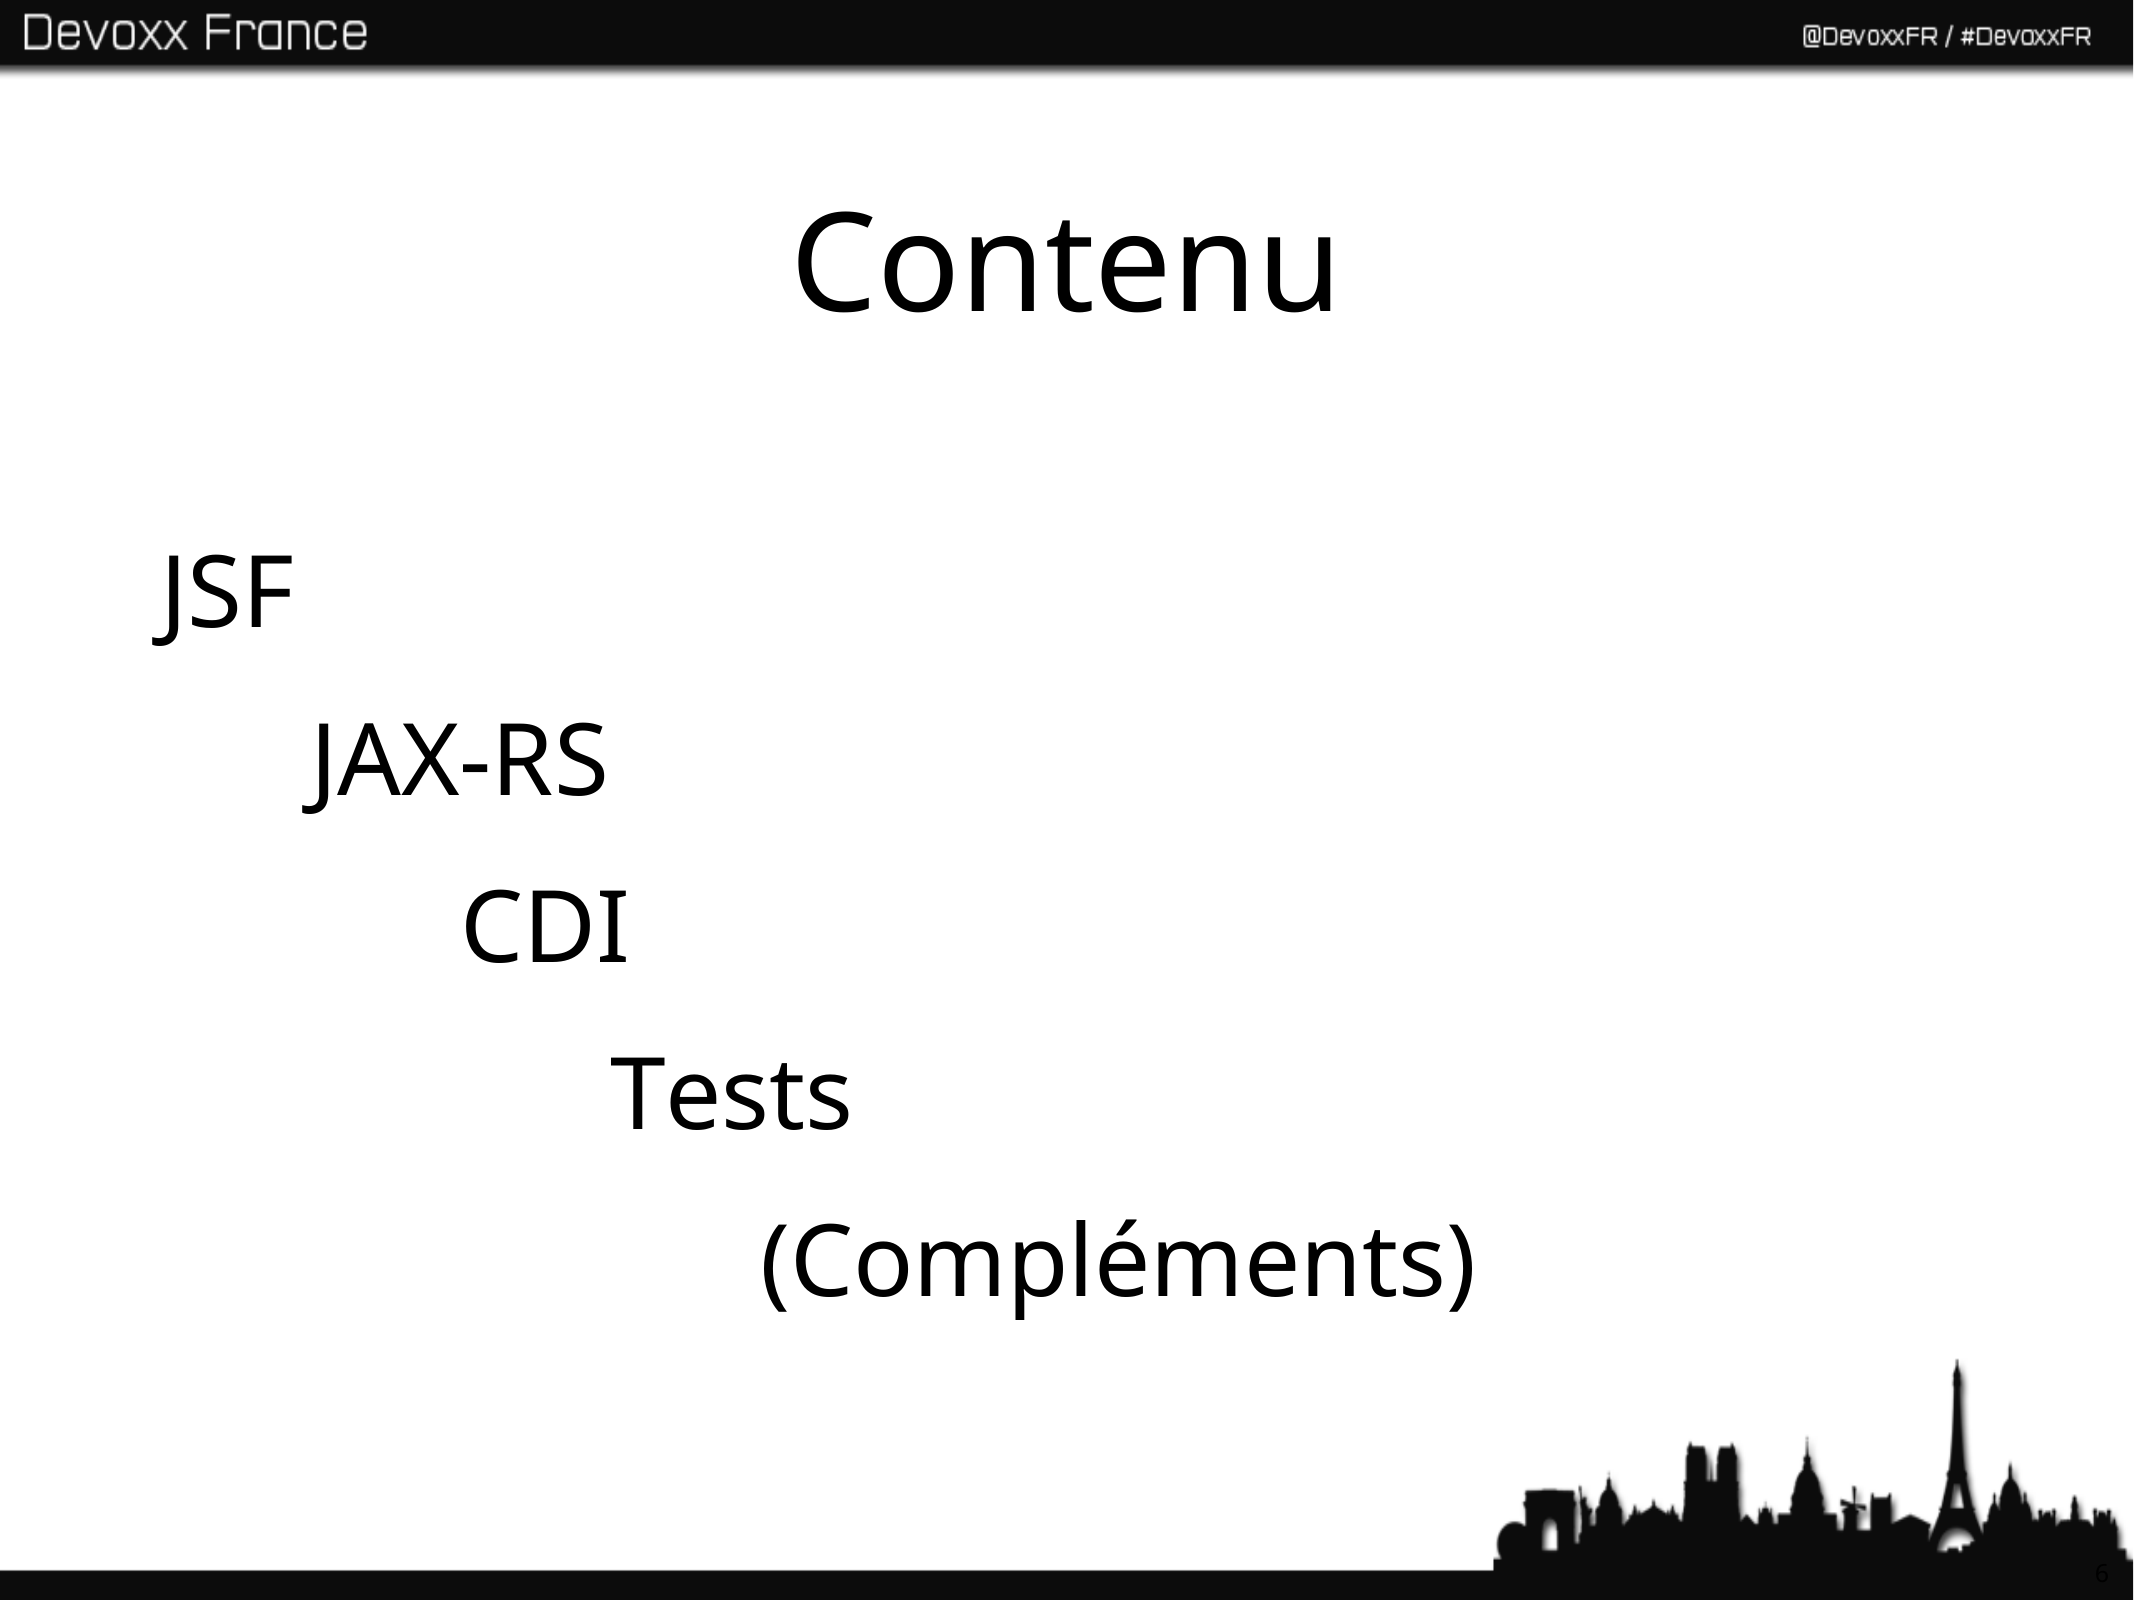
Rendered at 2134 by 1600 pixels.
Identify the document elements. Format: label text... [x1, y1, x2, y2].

title Contenu [151, 165, 1982, 438]
picture [0, 0, 2134, 1600]
list JSF JAX-RS CDI Tests (Compléments) [151, 519, 1982, 1448]
